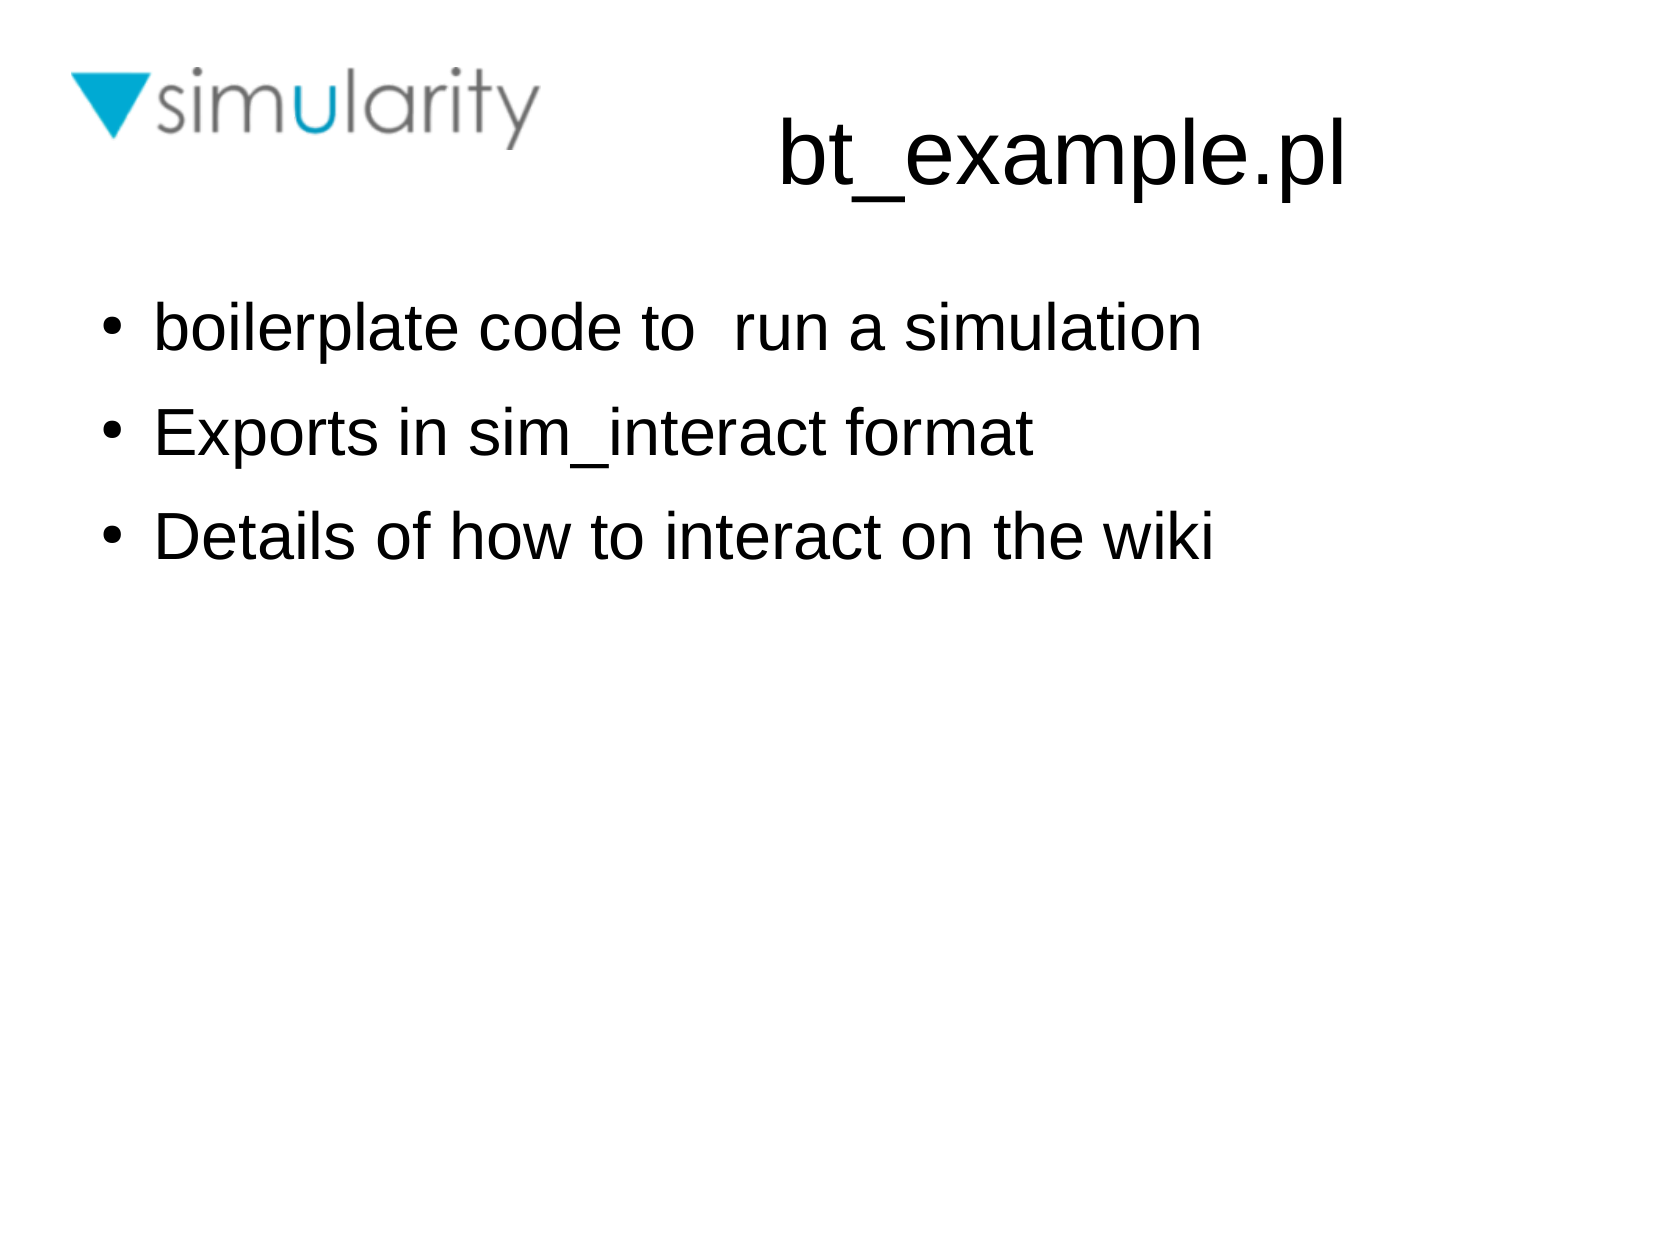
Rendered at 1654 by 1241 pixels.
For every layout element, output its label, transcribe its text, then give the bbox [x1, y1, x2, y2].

picture [71, 67, 541, 150]
title bt_example.pl [555, 49, 1571, 257]
list boilerplate code to run a simulation Exports in sim_interact format Details of how to interact on the wiki [82, 290, 1571, 1010]
